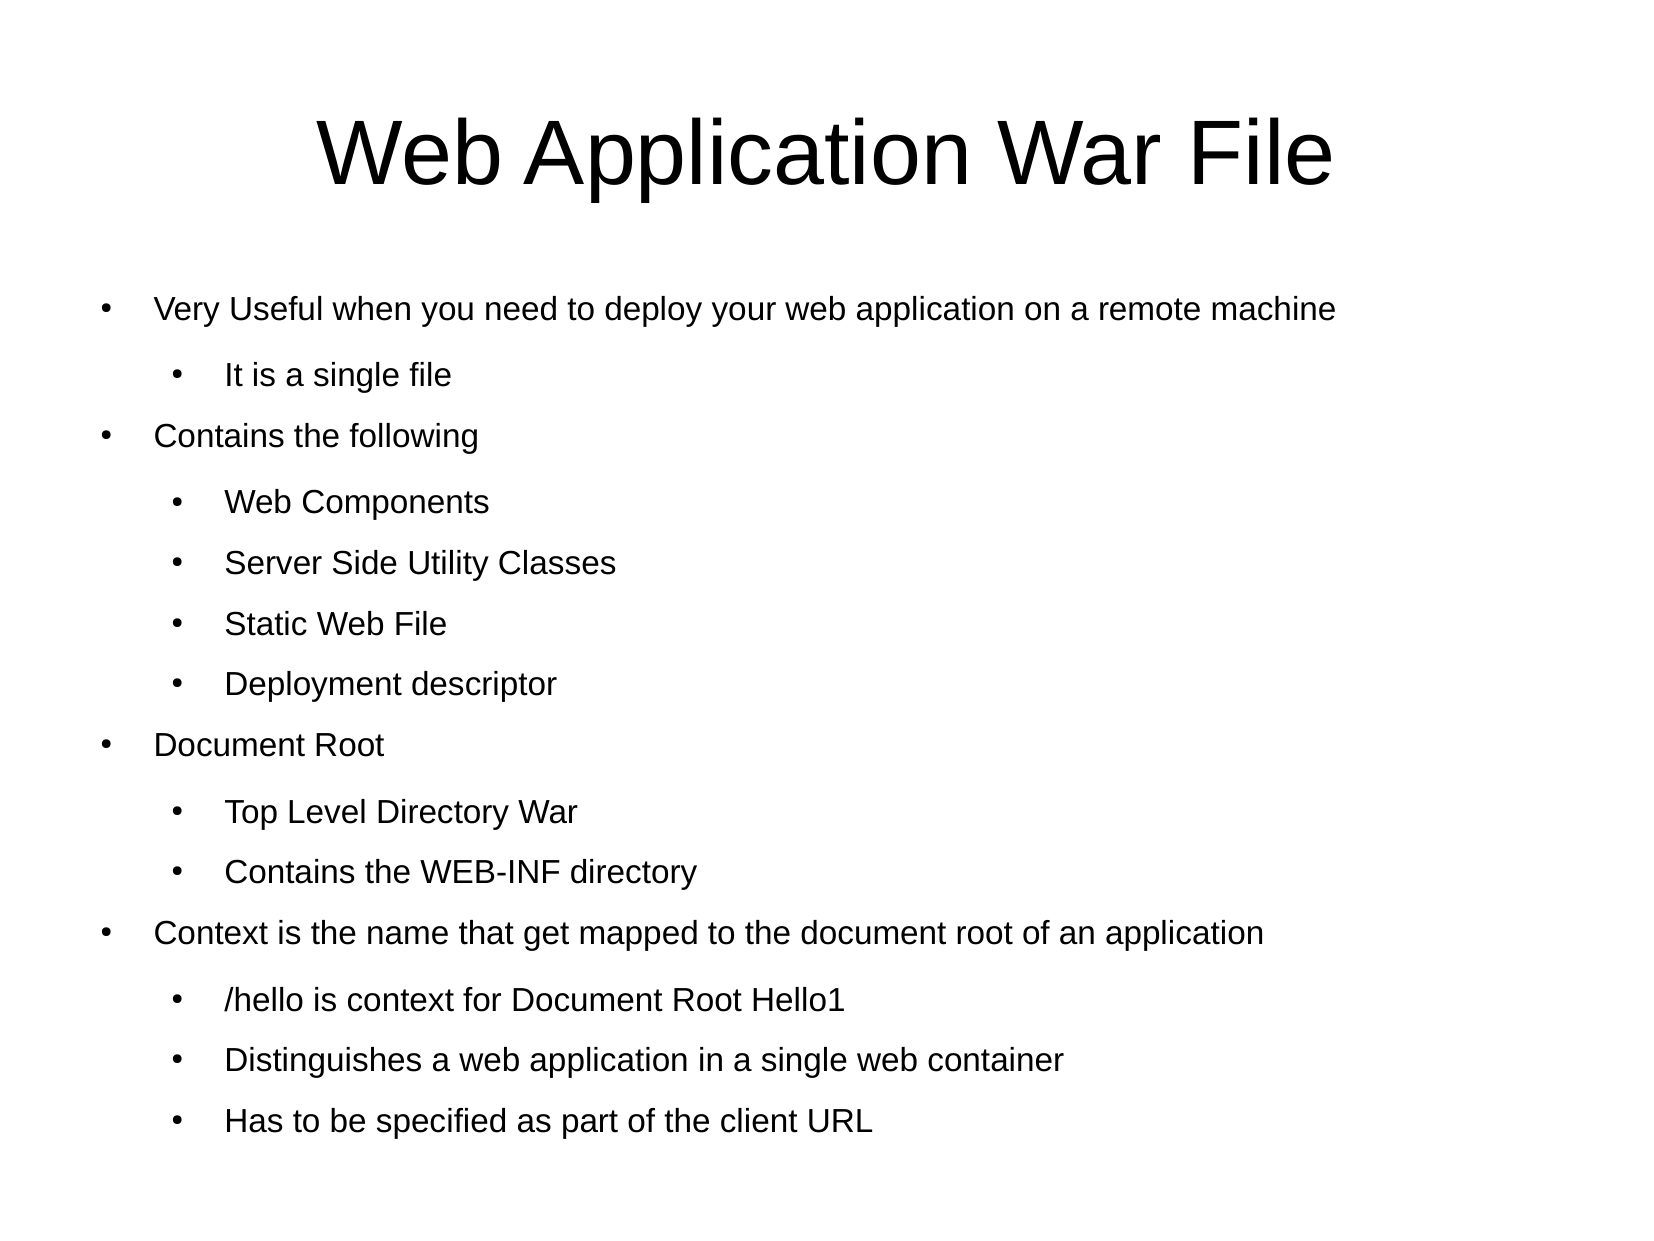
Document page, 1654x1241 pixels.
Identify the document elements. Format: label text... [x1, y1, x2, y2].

list Very Useful when you need to deploy your web application on a remote machine It is a single file Contains the following Web Components Server Side Utility Classes Static Web File Deployment descriptor Document Root Top Level Directory War Contains the WEB-INF directory Context is the name that get mapped to the document root of an application /hello is context for Document Root Hello1 Distinguishes a web application in a single web container Has to be specified as part of the client URL [82, 290, 1571, 1143]
title Web Application War File [82, 49, 1571, 257]
